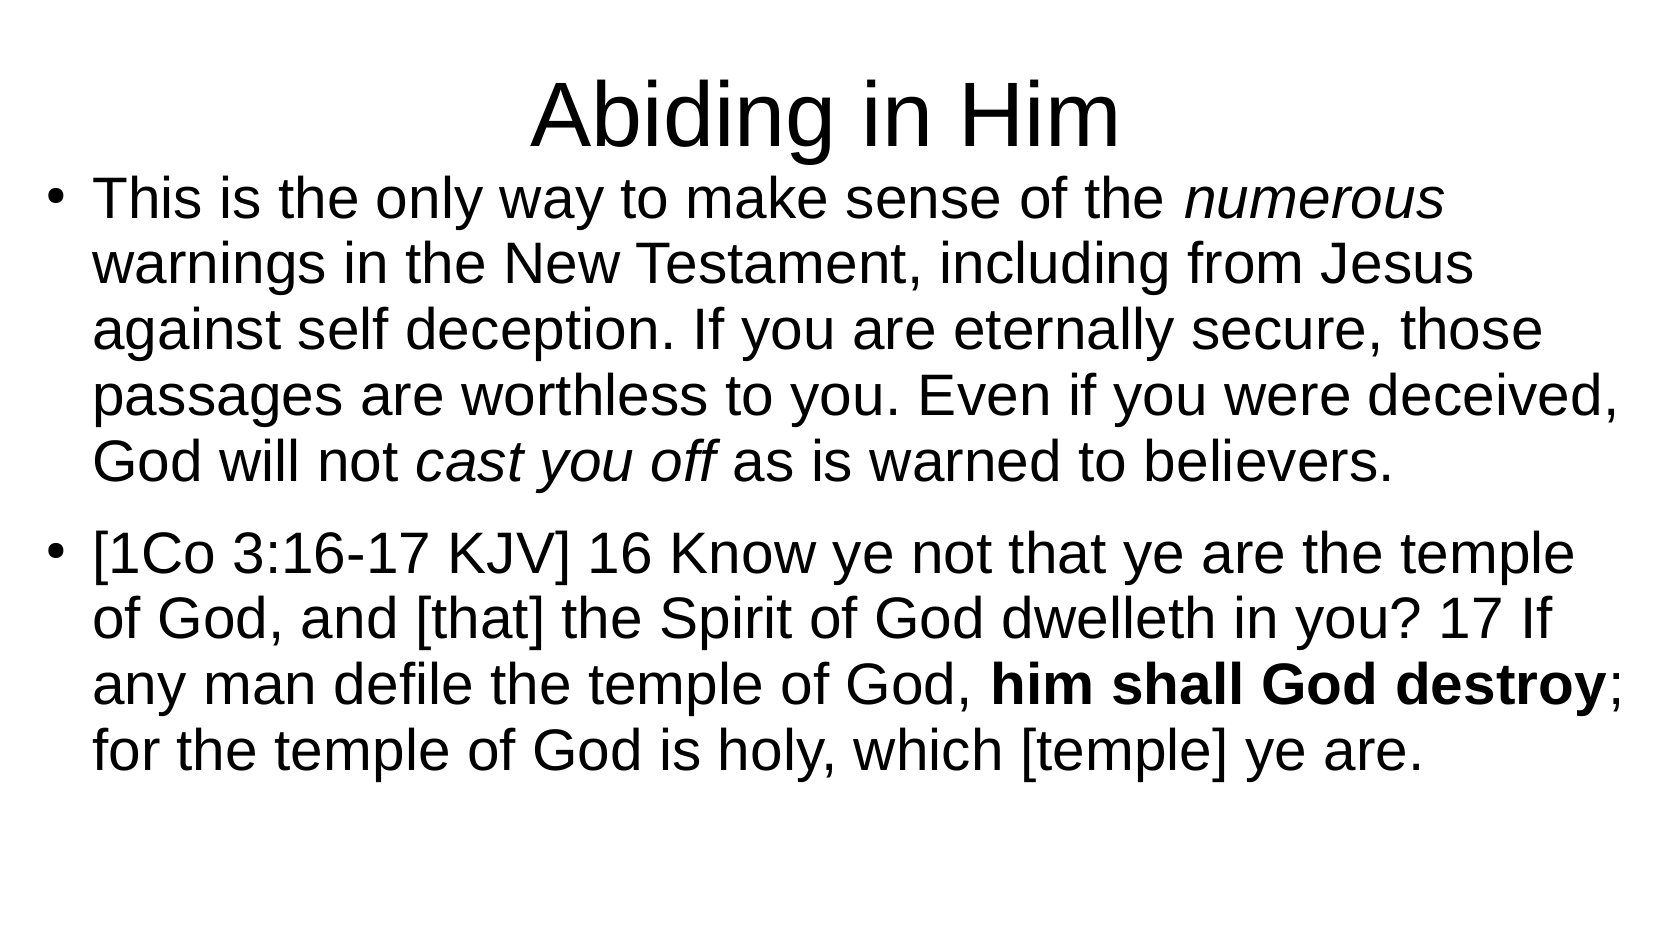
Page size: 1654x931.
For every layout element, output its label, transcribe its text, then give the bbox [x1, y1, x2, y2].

list This is the only way to make sense of the numerous warnings in the New Testament, including from Jesus against self deception. If you are eternally secure, those passages are worthless to you. Even if you were deceived, God will not cast you off as is warned to believers. [1Co 3:16-17 KJV] 16 Know ye not that ye are the temple of God, and [that] the Spirit of God dwelleth in you? 17 If any man defile the temple of God, him shall God destroy; for the temple of God is holy, which [temple] ye are. [30, 165, 1636, 916]
title Abiding in Him [82, 37, 1571, 165]
